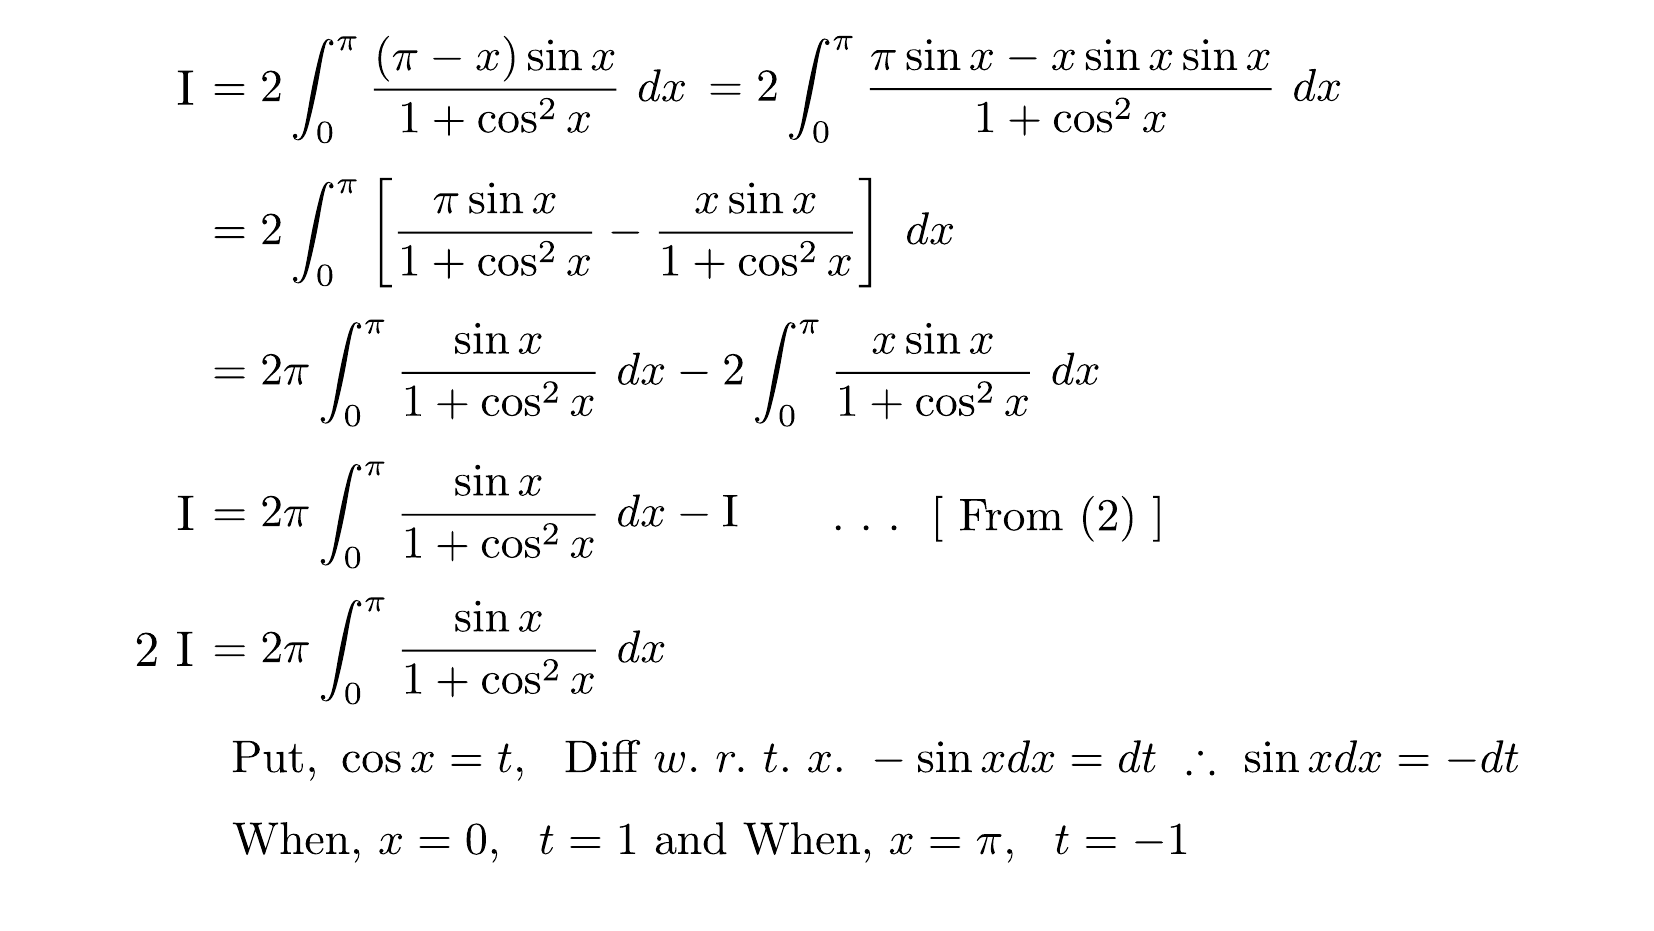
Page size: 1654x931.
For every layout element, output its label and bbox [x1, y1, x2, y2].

text_box [177, 70, 194, 105]
text_box [214, 319, 1099, 427]
text_box [214, 597, 665, 705]
text_box [232, 822, 1187, 863]
text_box [232, 739, 1519, 781]
text_box [177, 495, 194, 530]
text_box [710, 35, 1341, 143]
text_box [214, 461, 738, 569]
text_box [214, 177, 954, 288]
text_box [136, 631, 193, 666]
subtitle [59, 35, 1607, 898]
text_box [213, 35, 686, 144]
text_box [834, 495, 1160, 542]
